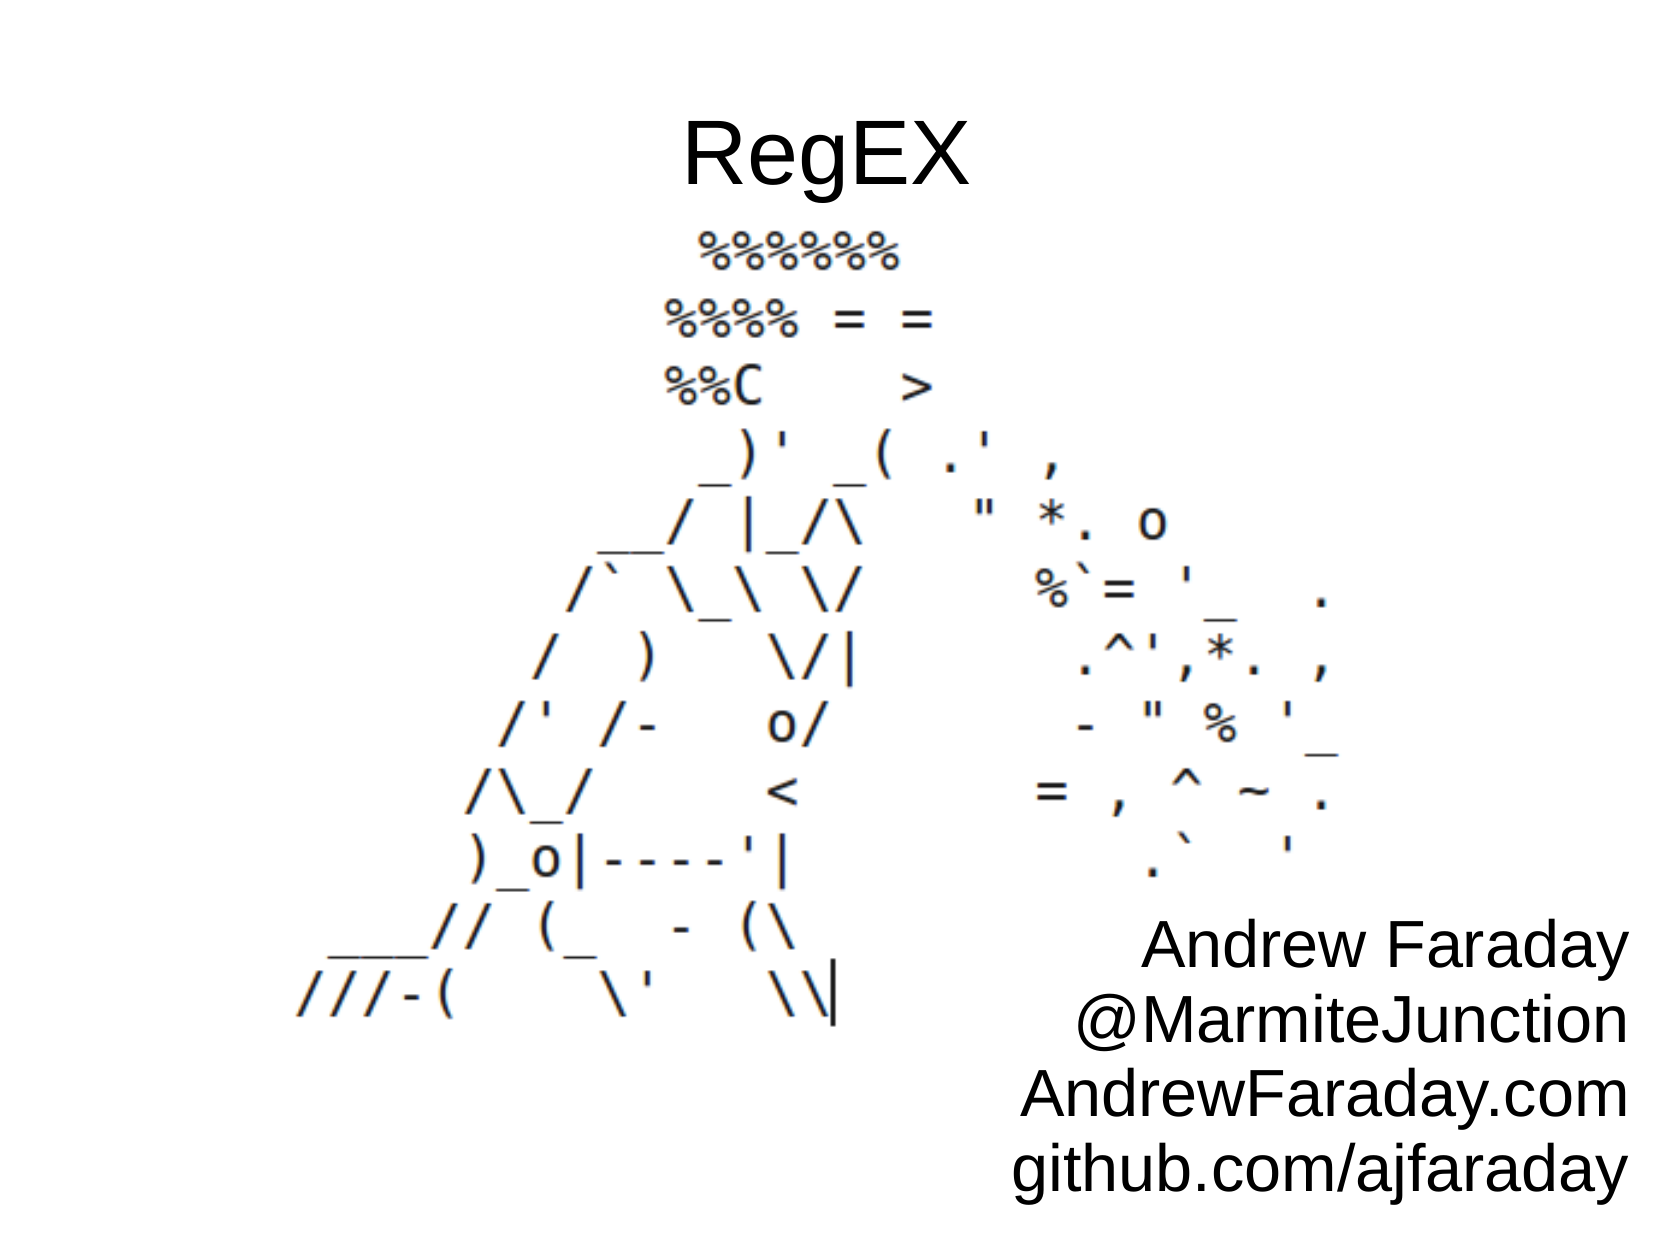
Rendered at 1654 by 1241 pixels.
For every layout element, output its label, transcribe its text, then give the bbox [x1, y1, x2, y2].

subtitle Andrew Faraday @MarmiteJunction AndrewFaraday.com github.com/ajfaraday [968, 885, 1630, 1228]
title RegEX [82, 49, 1571, 257]
picture [244, 257, 1409, 1063]
